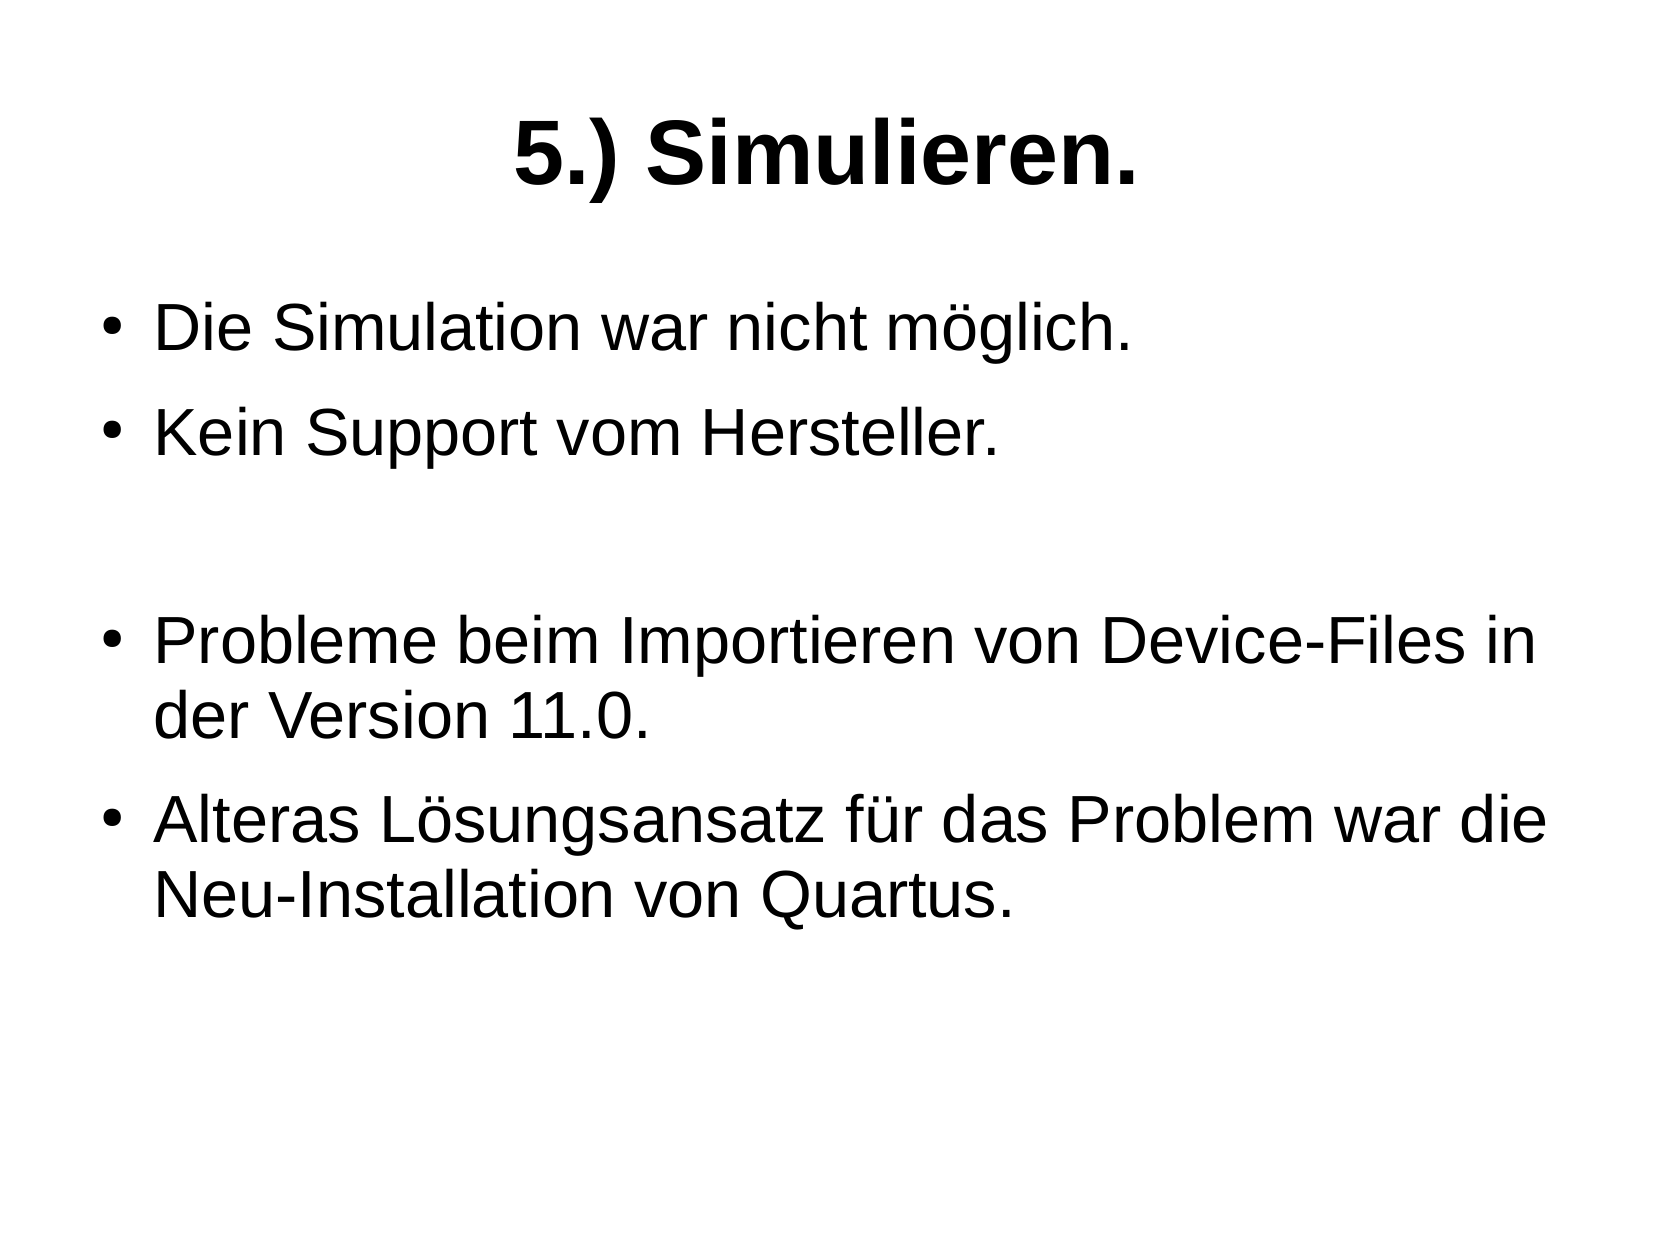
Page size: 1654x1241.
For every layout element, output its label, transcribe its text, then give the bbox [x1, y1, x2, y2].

list Die Simulation war nicht möglich. Kein Support vom Hersteller. Probleme beim Importieren von Device-Files in der Version 11.0. Alteras Lösungsansatz für das Problem war die Neu-Installation von Quartus. [82, 290, 1571, 1010]
title 5.) Simulieren. [82, 49, 1571, 257]
